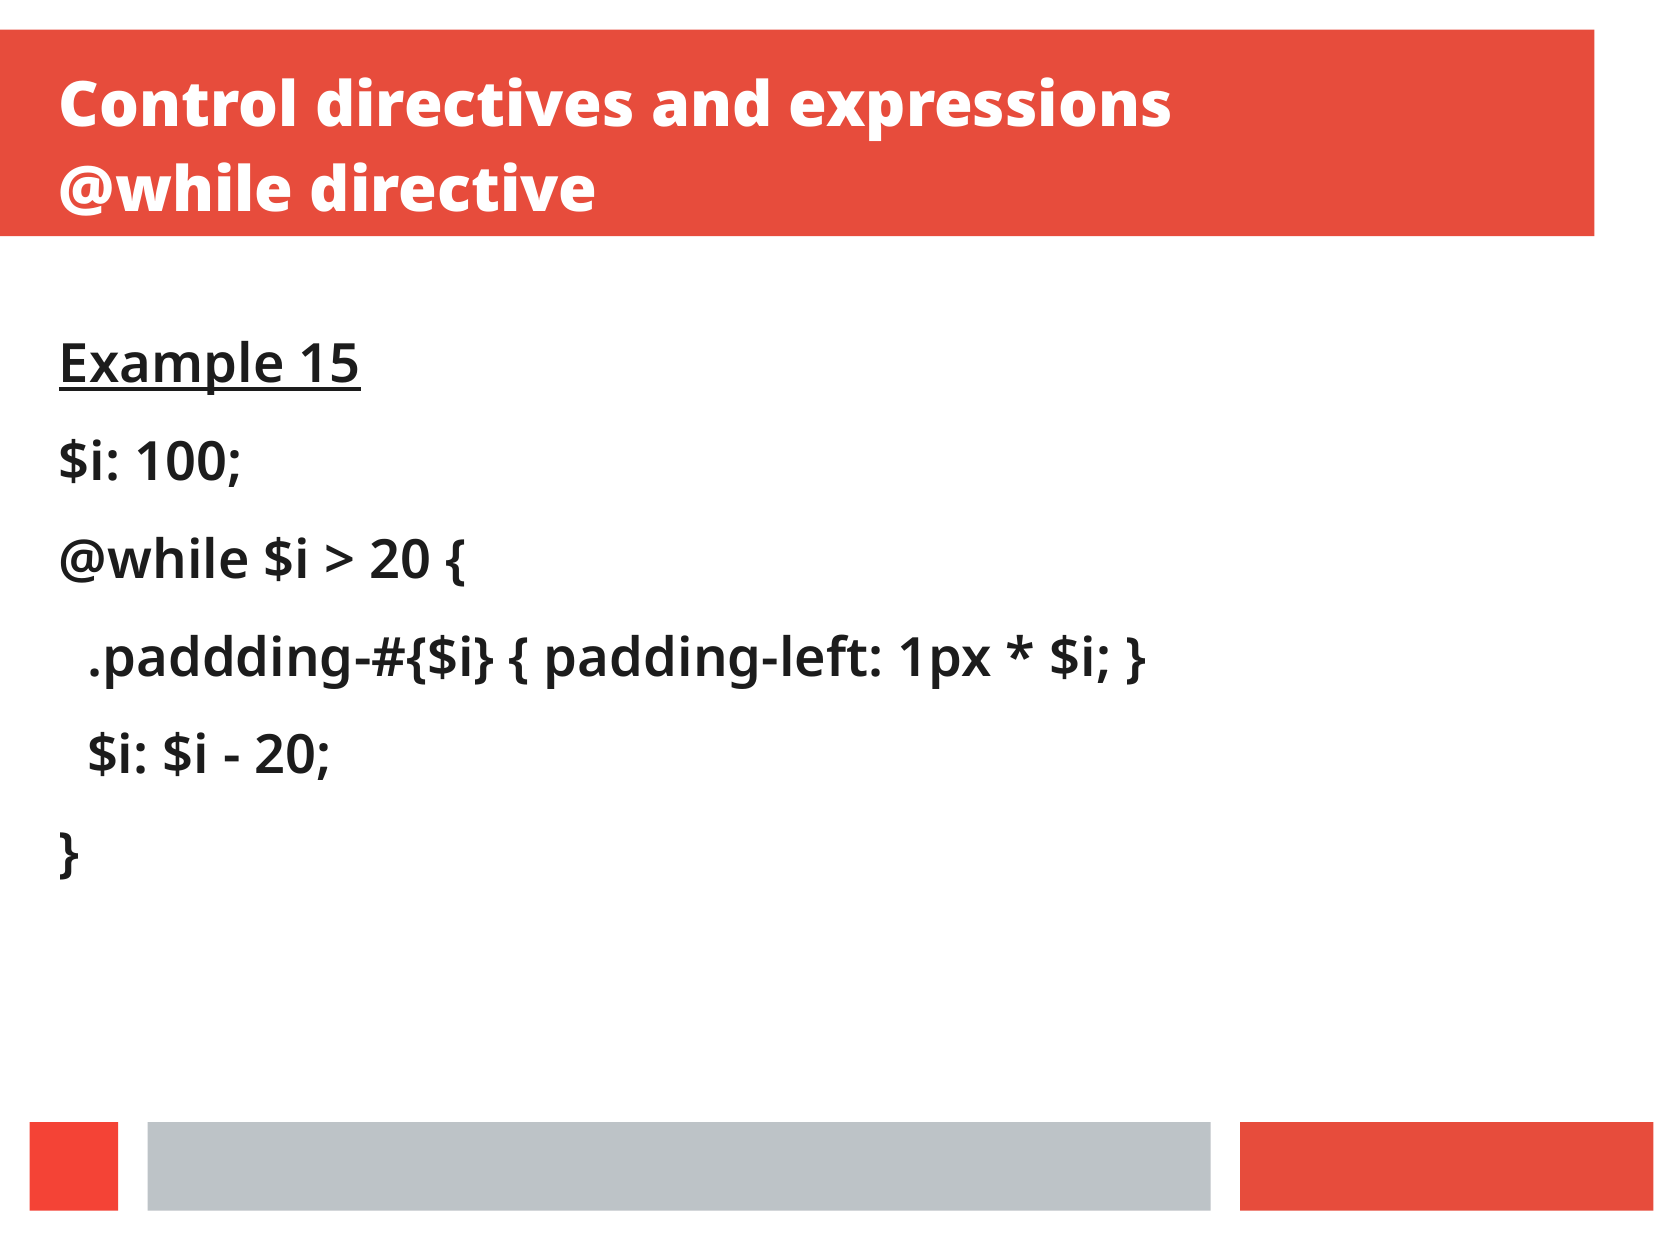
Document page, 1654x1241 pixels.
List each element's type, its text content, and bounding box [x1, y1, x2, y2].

list Example 15 $i: 100; @while $i > 20 { .paddding-#{$i} { padding-left: 1px * $i; } $i: $i - 20; } [59, 324, 1565, 1093]
title Control directives and expressions @while directive [59, 59, 1595, 207]
